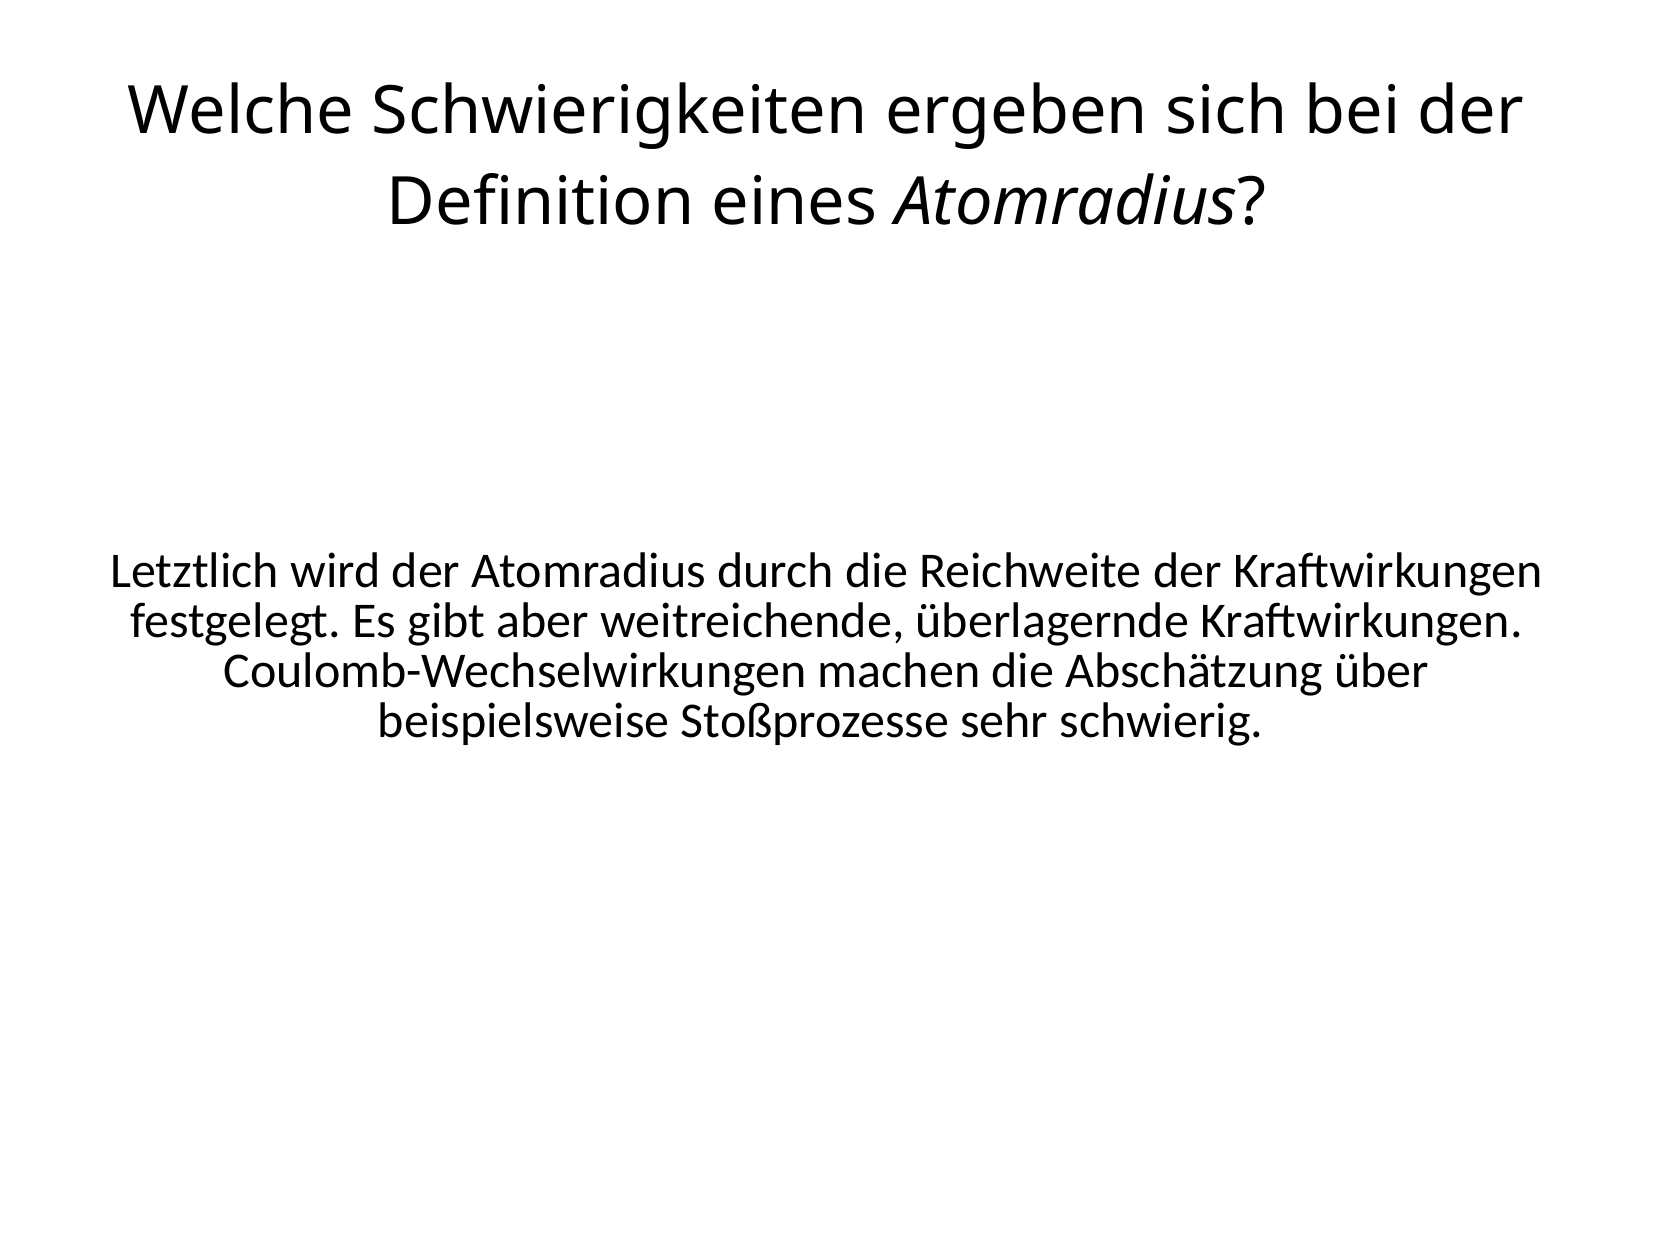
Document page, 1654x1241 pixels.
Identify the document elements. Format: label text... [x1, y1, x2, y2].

subtitle Letztlich wird der Atomradius durch die Reichweite der Kraftwirkungen festgelegt. Es gibt aber weitreichende, überlagernde Kraftwirkungen. Coulomb-Wechselwirkungen machen die Abschätzung über beispielsweise Stoßprozesse sehr schwierig. [82, 290, 1571, 1010]
title Welche Schwierigkeiten ergeben sich bei der Definition eines Atomradius? [82, 49, 1571, 257]
